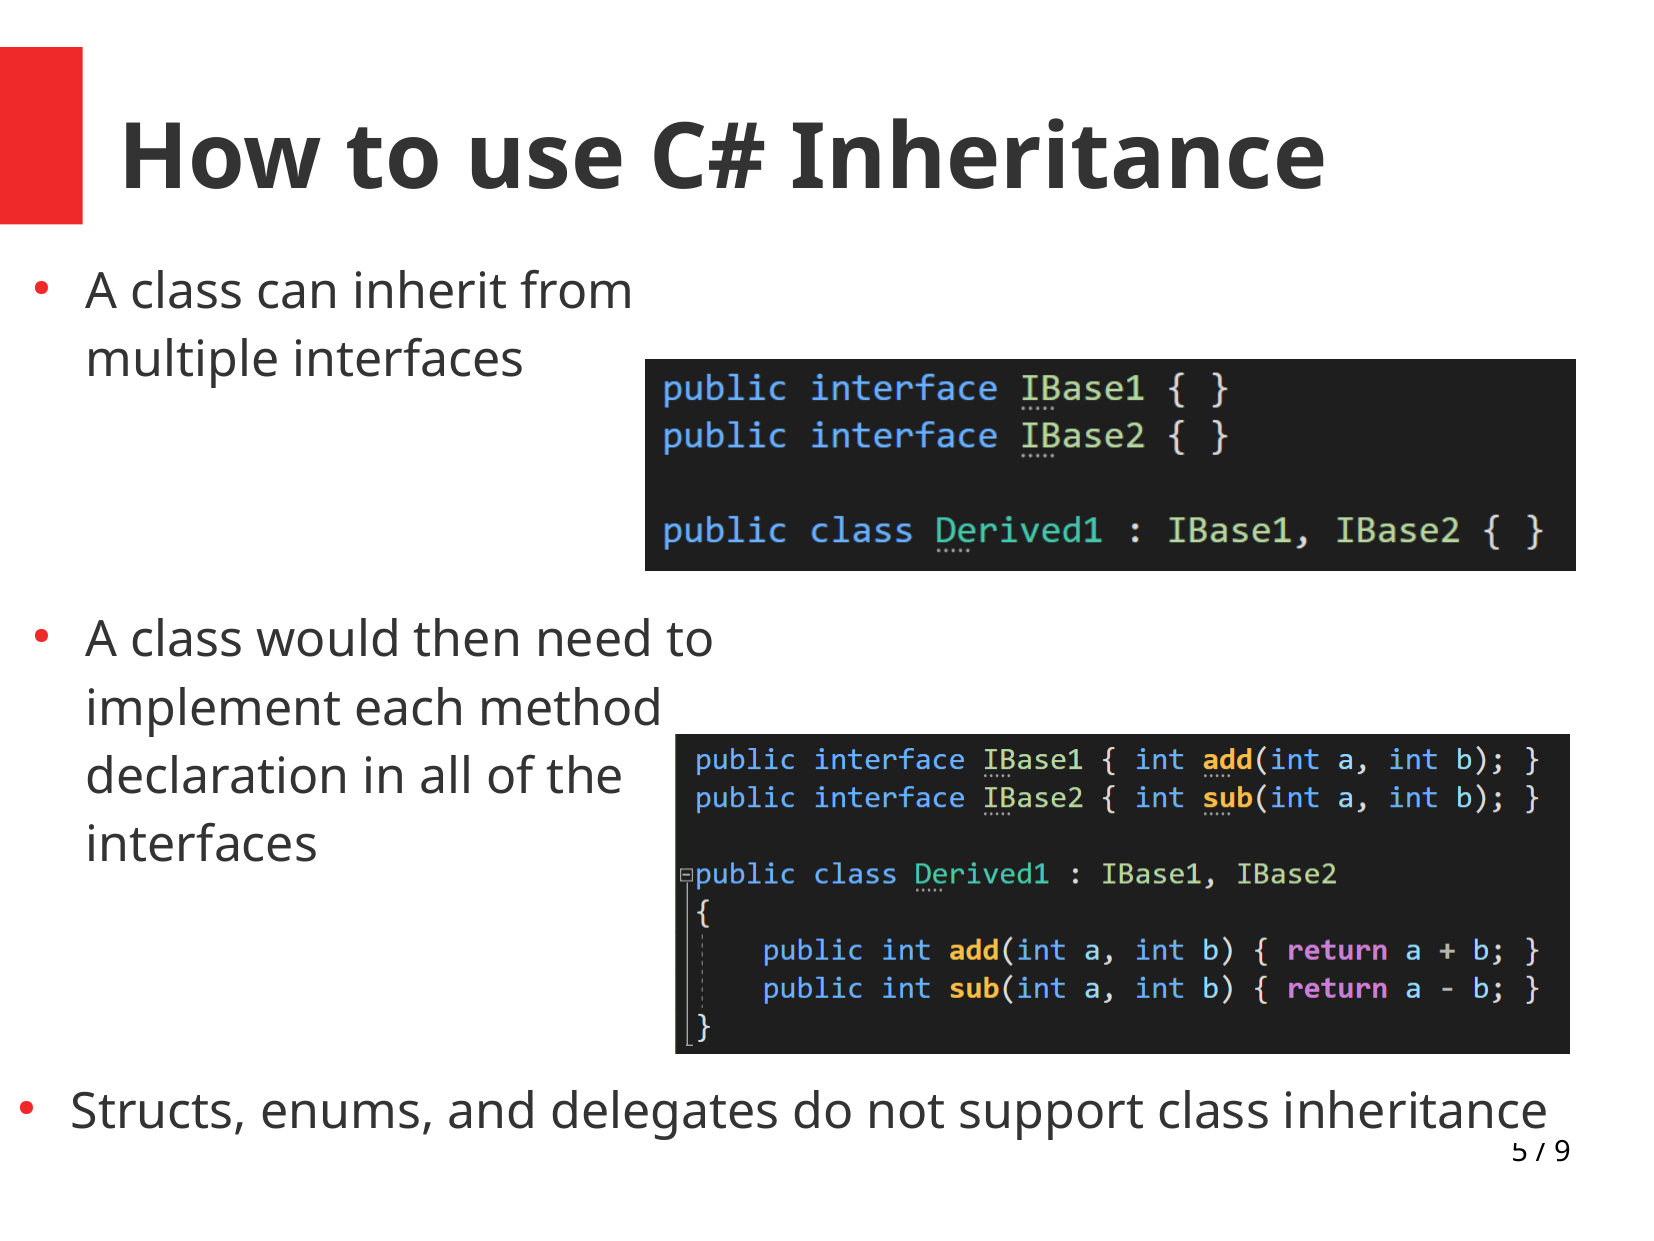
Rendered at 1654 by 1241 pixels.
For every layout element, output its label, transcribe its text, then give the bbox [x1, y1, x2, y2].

list Structs, enums, and delegates do not support class inheritance [0, 1075, 1651, 1241]
picture [645, 359, 1576, 572]
title How to use C# Inheritance [118, 49, 1571, 257]
picture [675, 734, 1570, 1054]
list A class can inherit from multiple interfaces A class would then need to implement each method declaration in all of the interfaces [15, 254, 766, 1075]
